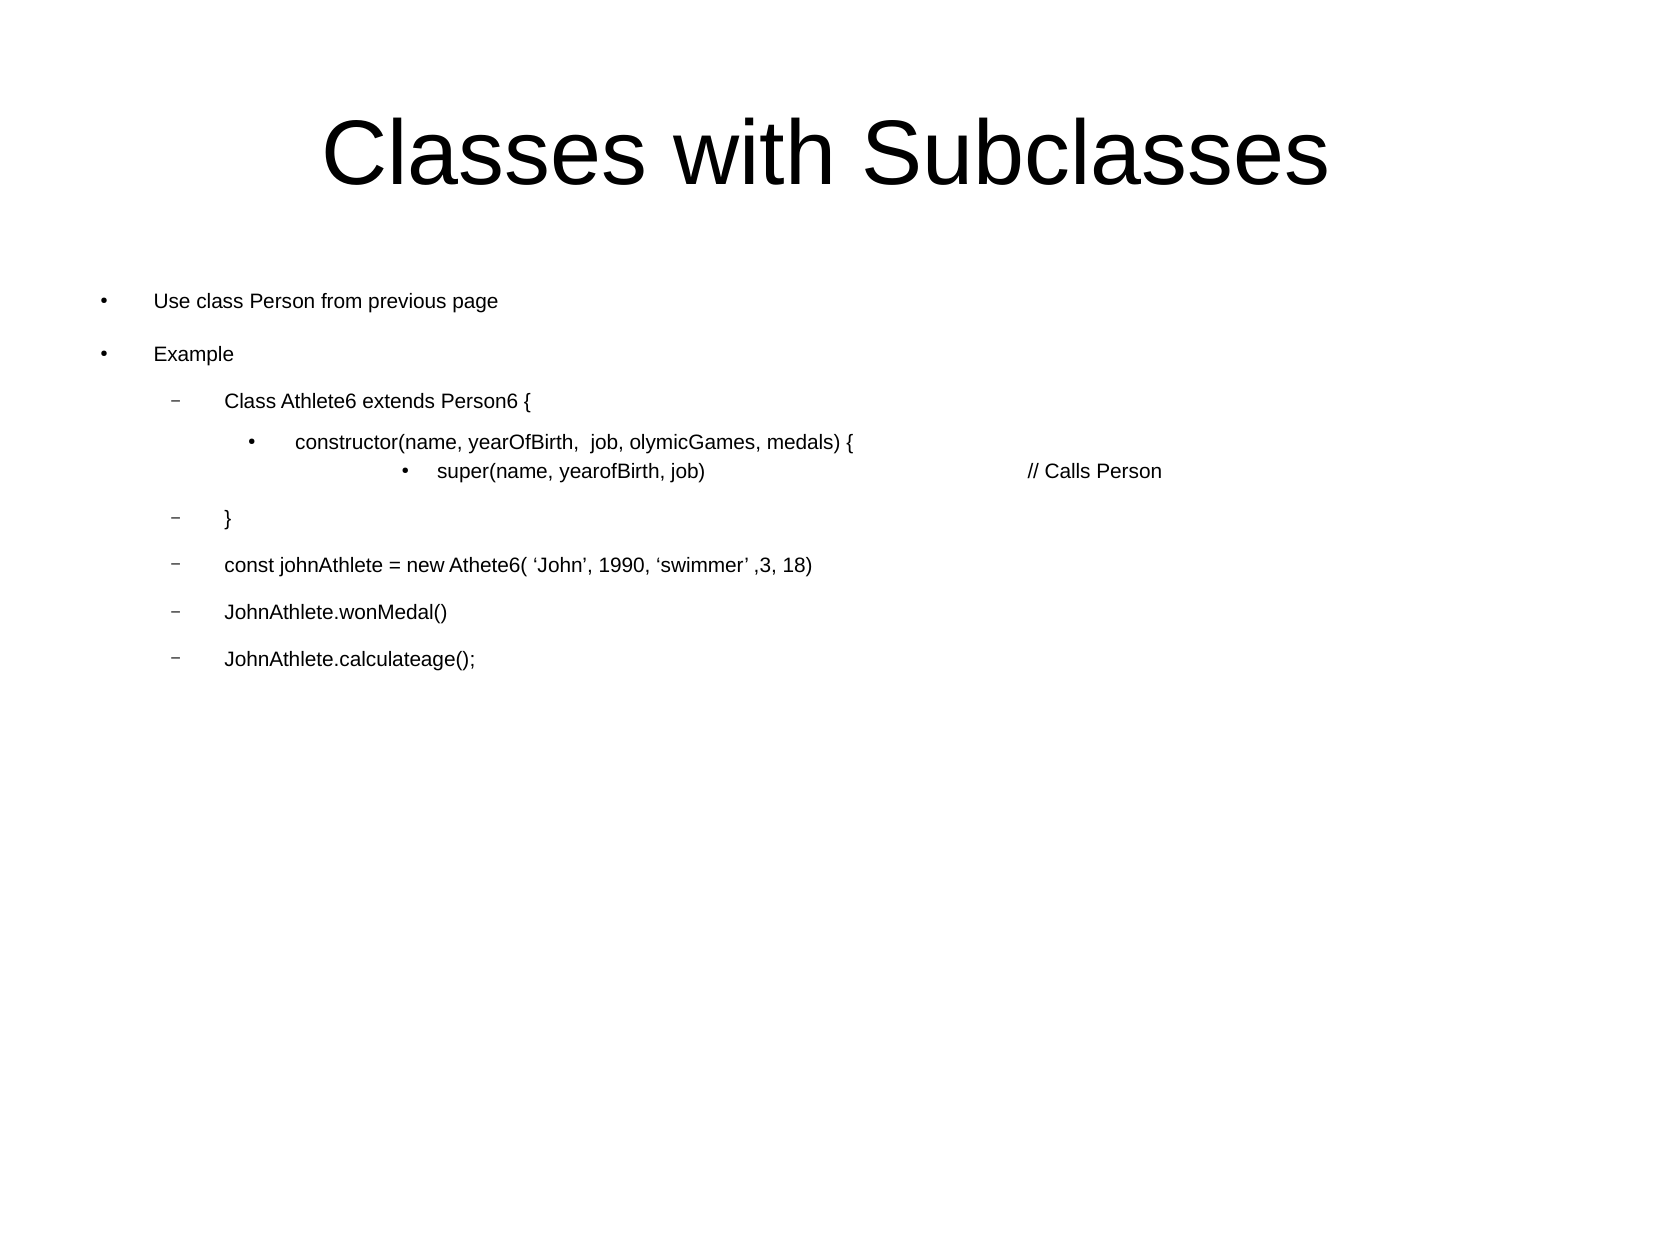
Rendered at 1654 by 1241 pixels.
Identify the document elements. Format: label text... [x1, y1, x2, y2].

title Classes with Subclasses [82, 49, 1571, 257]
list Use class Person from previous page Example Class Athlete6 extends Person6 { constructor(name, yearOfBirth, job, olymicGames, medals) { super(name, yearofBirth, job) // Calls Person } const johnAthlete = new Athete6( ‘John’, 1990, ‘swimmer’ ,3, 18) JohnAthlete.wonMedal() JohnAthlete.calculateage(); [82, 290, 1583, 1217]
